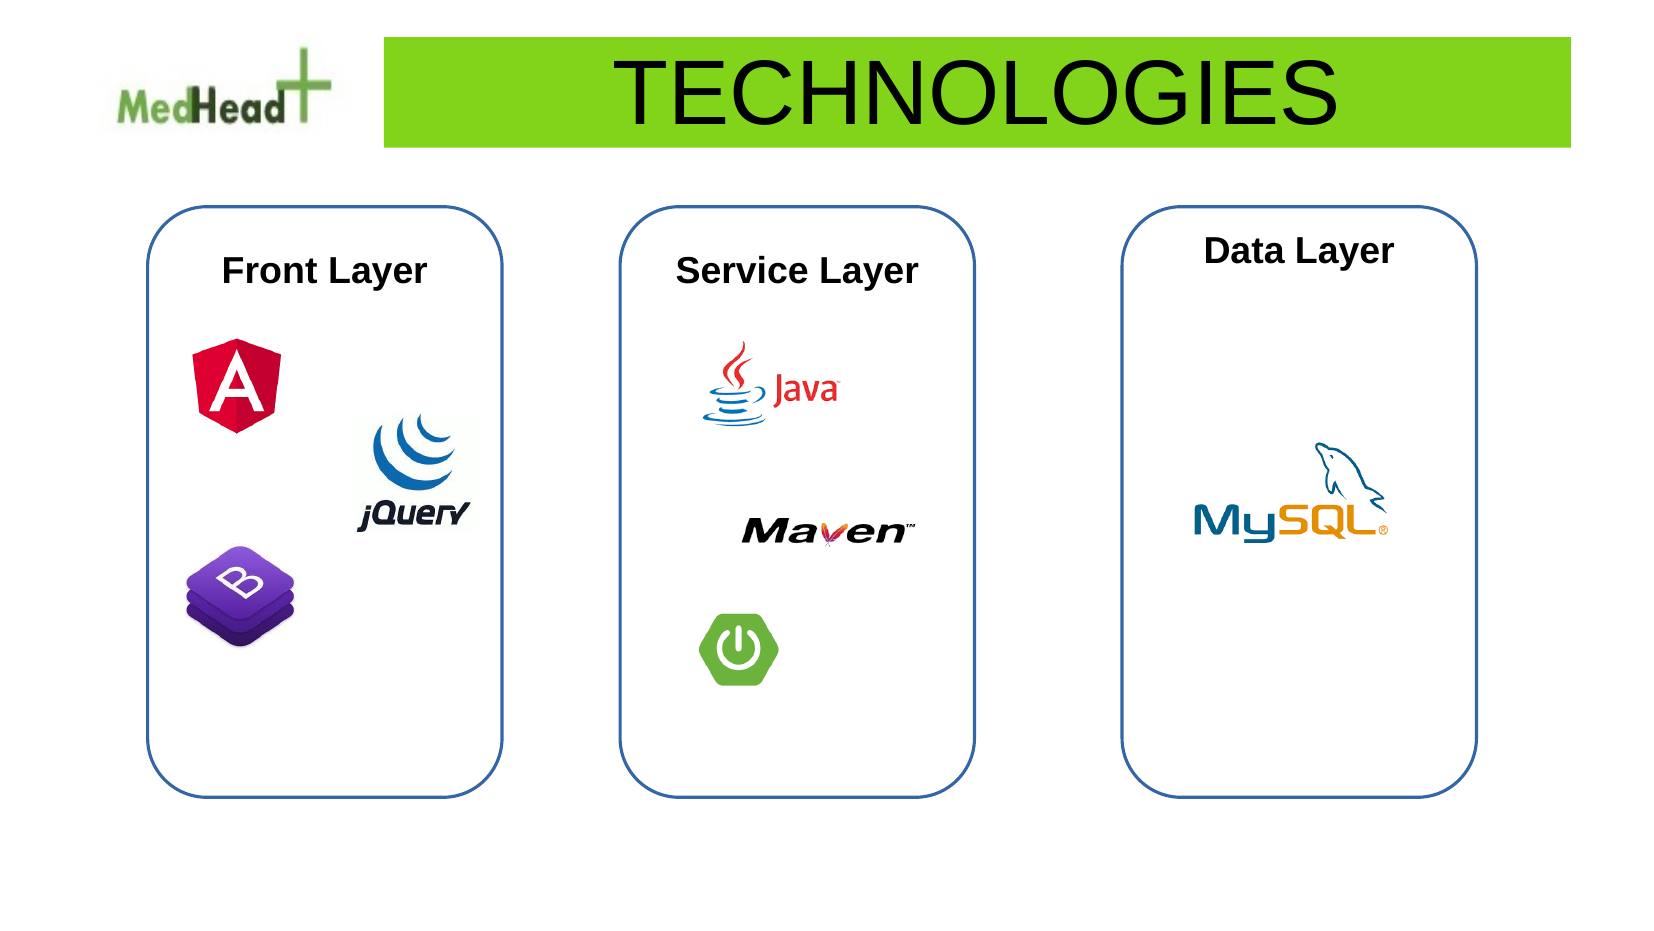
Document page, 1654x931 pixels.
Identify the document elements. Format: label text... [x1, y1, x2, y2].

picture [1194, 442, 1388, 543]
text_box Data Layer [1122, 206, 1477, 798]
picture [354, 413, 473, 532]
picture [177, 324, 296, 443]
title TECHNOLOGIES [383, 37, 1571, 148]
picture [679, 472, 916, 709]
picture [177, 543, 303, 650]
picture [688, 324, 857, 451]
text_box Front Layer [147, 206, 503, 798]
text_box Service Layer [620, 206, 975, 798]
picture [59, 29, 369, 148]
